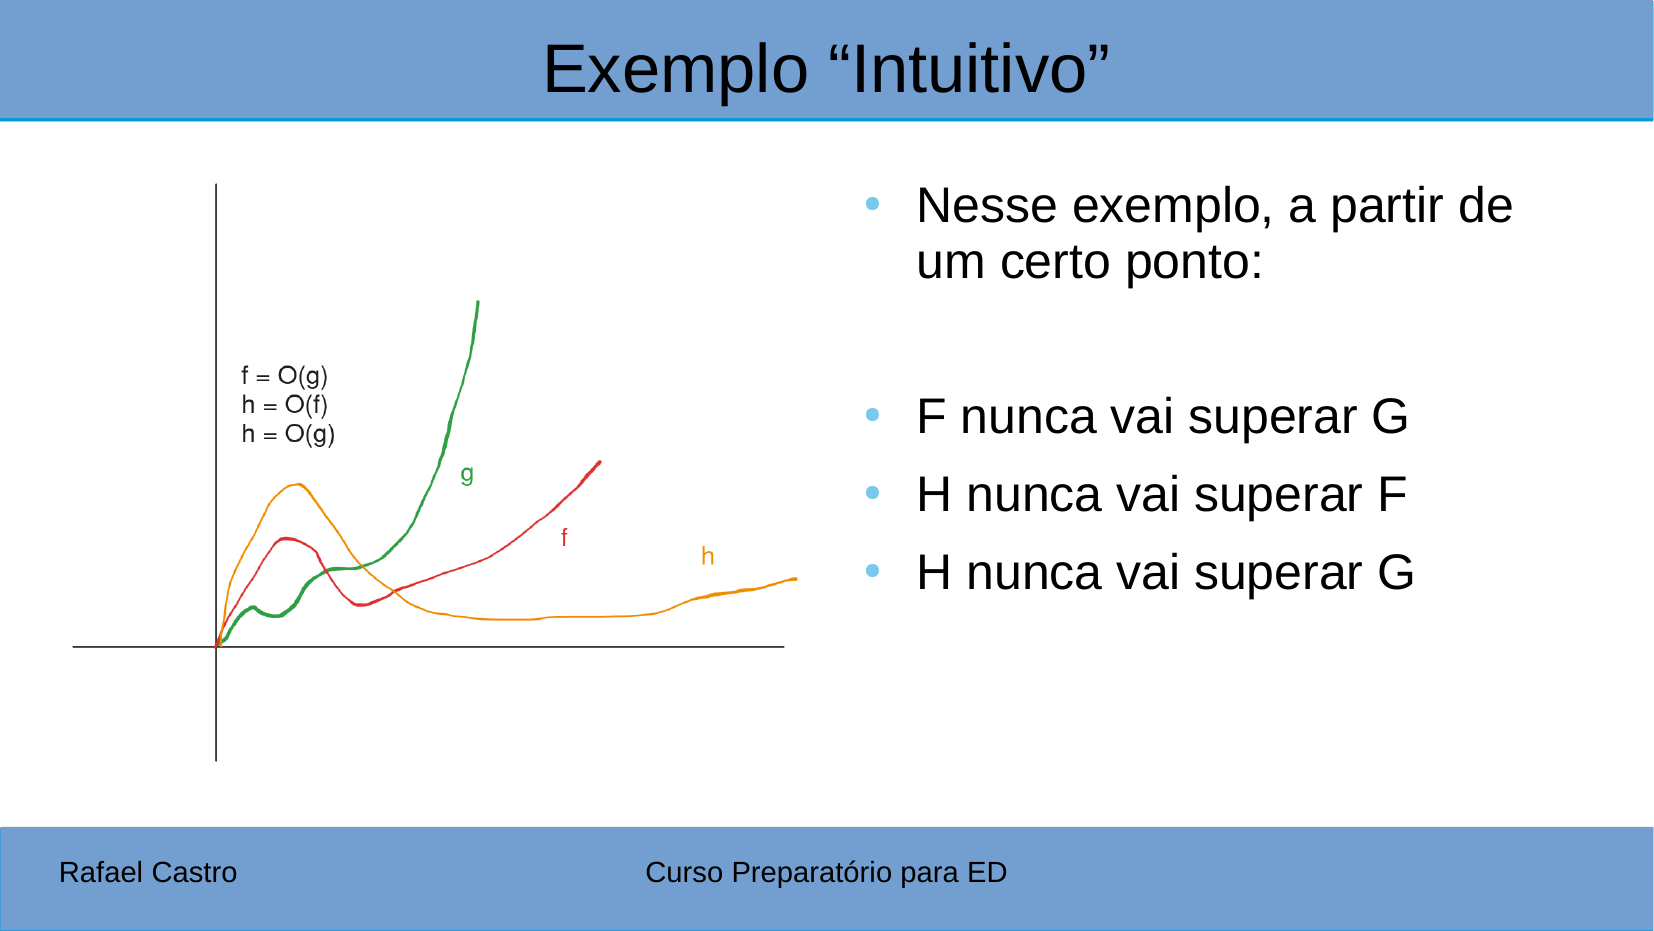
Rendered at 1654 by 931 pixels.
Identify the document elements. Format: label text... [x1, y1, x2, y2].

picture [66, 177, 802, 768]
title Exemplo “Intuitivo” [59, 29, 1595, 108]
list Nesse exemplo, a partir de um certo ponto: F nunca vai superar G H nunca vai superar F H nunca vai superar G [845, 177, 1596, 768]
